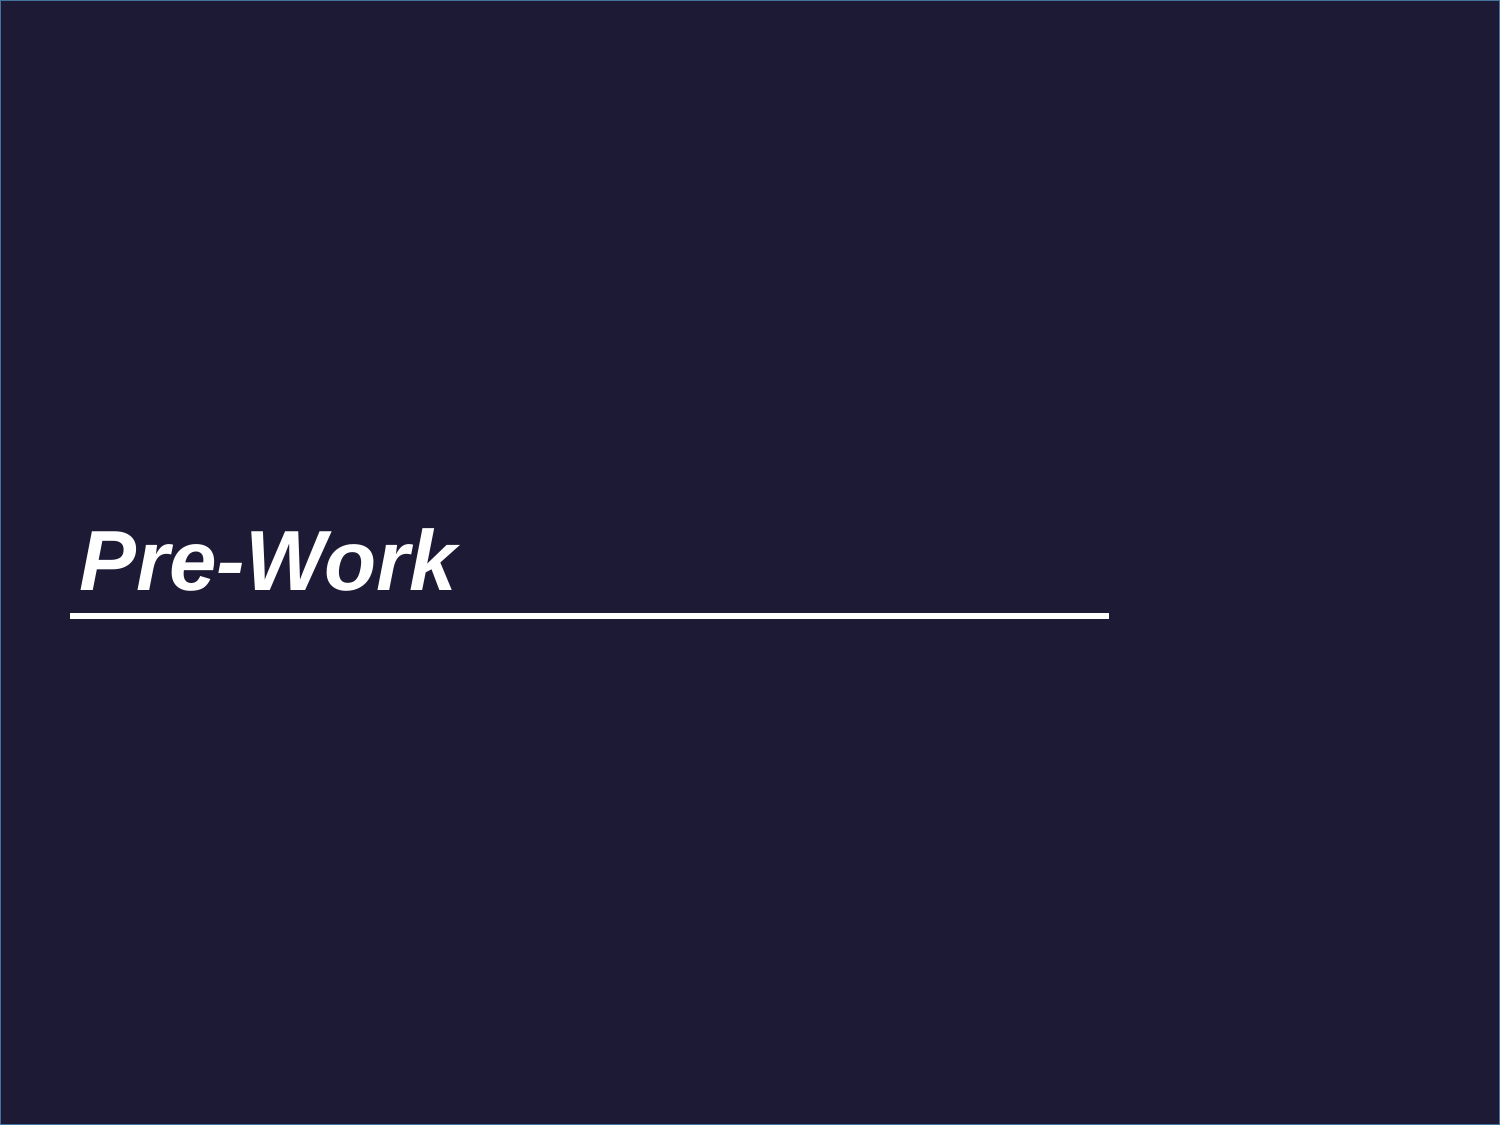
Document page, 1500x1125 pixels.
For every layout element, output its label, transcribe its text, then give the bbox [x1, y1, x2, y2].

title Pre-Work [64, 484, 1415, 628]
